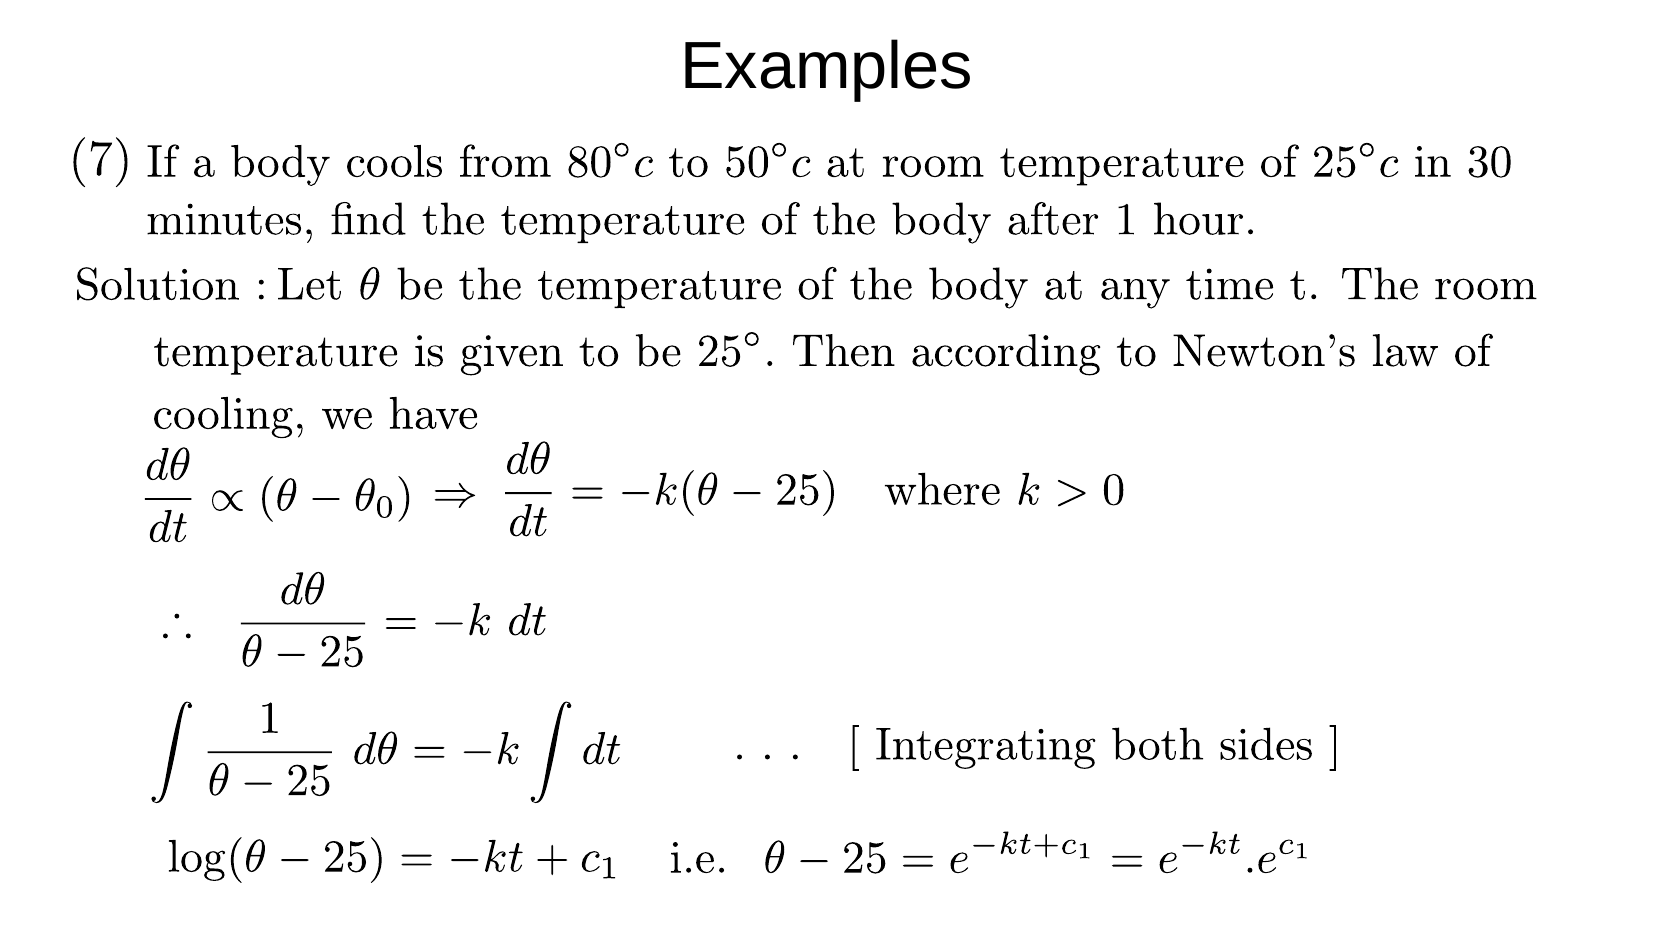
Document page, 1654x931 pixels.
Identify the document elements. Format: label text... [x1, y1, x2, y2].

text_box [278, 266, 1537, 309]
text_box [670, 831, 1307, 874]
text_box [434, 482, 476, 508]
text_box [735, 725, 1336, 771]
text_box [154, 332, 1494, 376]
text_box [154, 396, 478, 439]
text_box [147, 142, 1511, 186]
text_box [144, 447, 410, 543]
subtitle [38, 118, 1598, 900]
text_box [168, 837, 616, 883]
text_box [71, 137, 128, 188]
title Examples [82, 23, 1571, 107]
text_box [505, 441, 1124, 537]
text_box [162, 571, 547, 668]
text_box [147, 201, 1254, 244]
text_box [76, 267, 264, 301]
text_box [151, 701, 621, 804]
